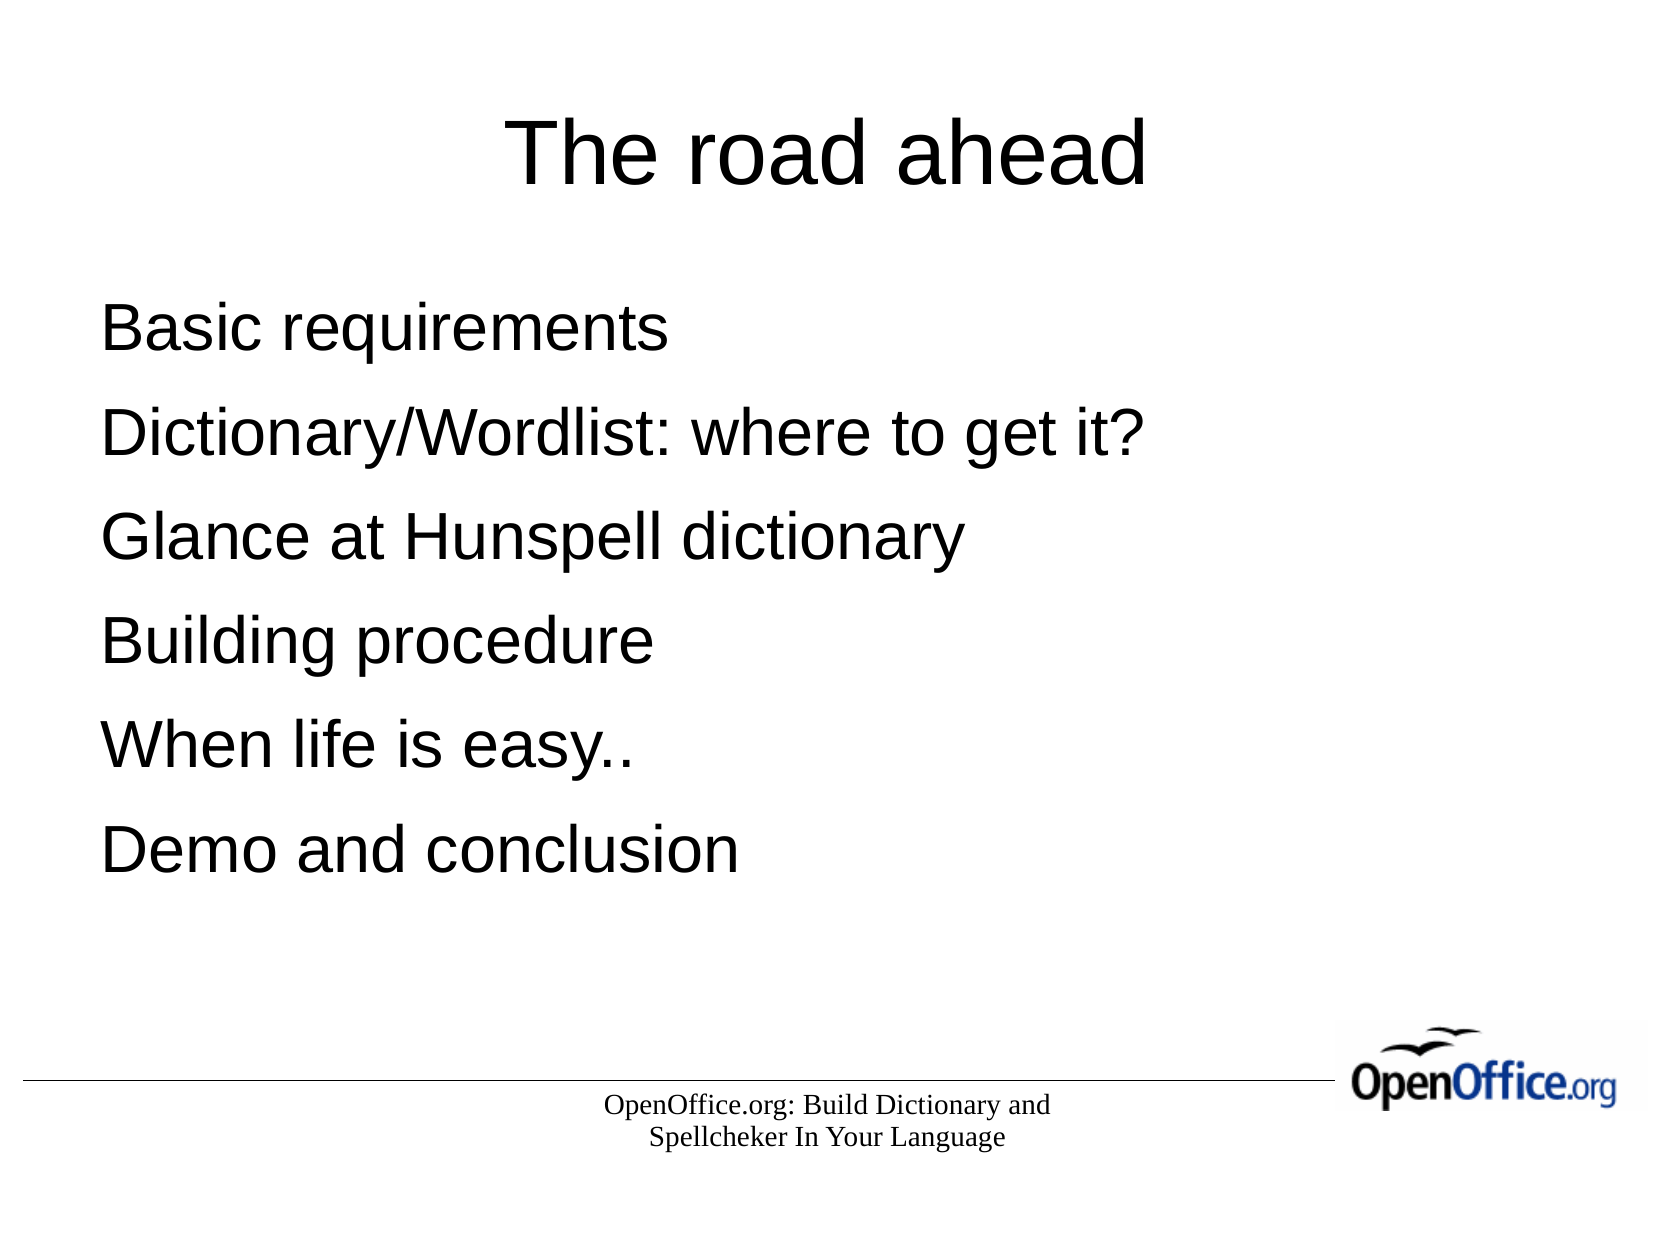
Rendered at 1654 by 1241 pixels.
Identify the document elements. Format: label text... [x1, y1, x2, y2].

list Basic requirements Dictionary/Wordlist: where to get it? Glance at Hunspell dictionary Building procedure When life is easy.. Demo and conclusion [82, 290, 1571, 1094]
picture [1335, 1020, 1648, 1111]
title The road ahead [82, 56, 1571, 250]
